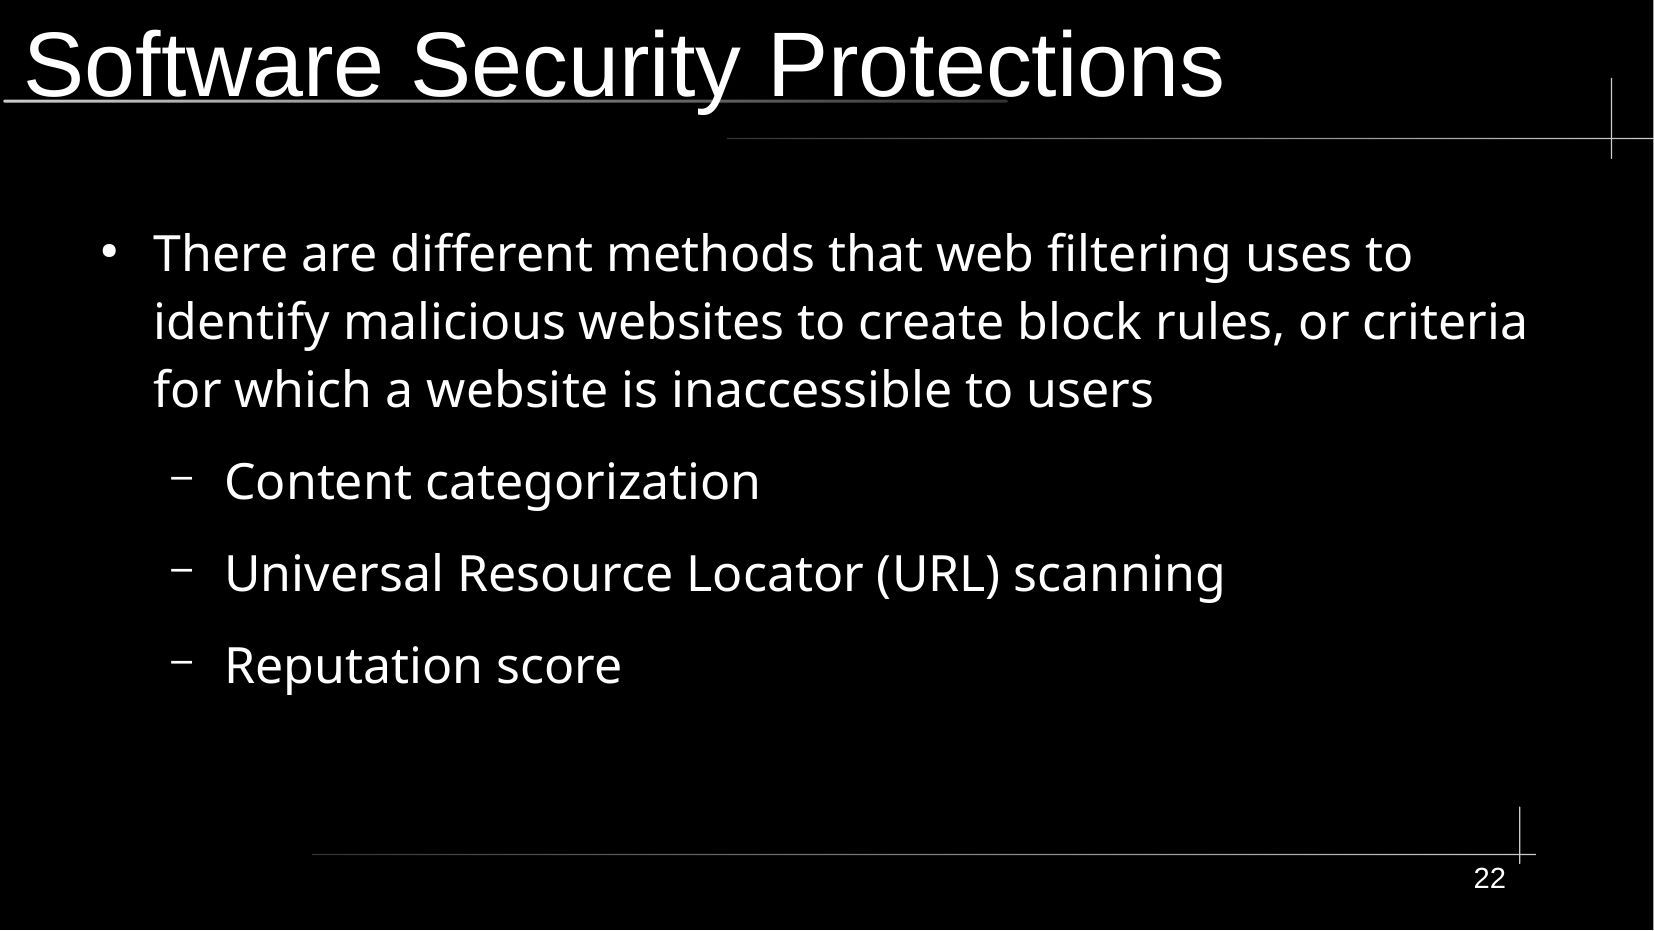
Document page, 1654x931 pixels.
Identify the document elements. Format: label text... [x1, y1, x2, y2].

list There are different methods that web filtering uses to identify malicious websites to create block rules, or criteria for which a website is inaccessible to users Content categorization Universal Resource Locator (URL) scanning Reputation score [82, 217, 1571, 758]
title Software Security Protections [23, 11, 1589, 119]
